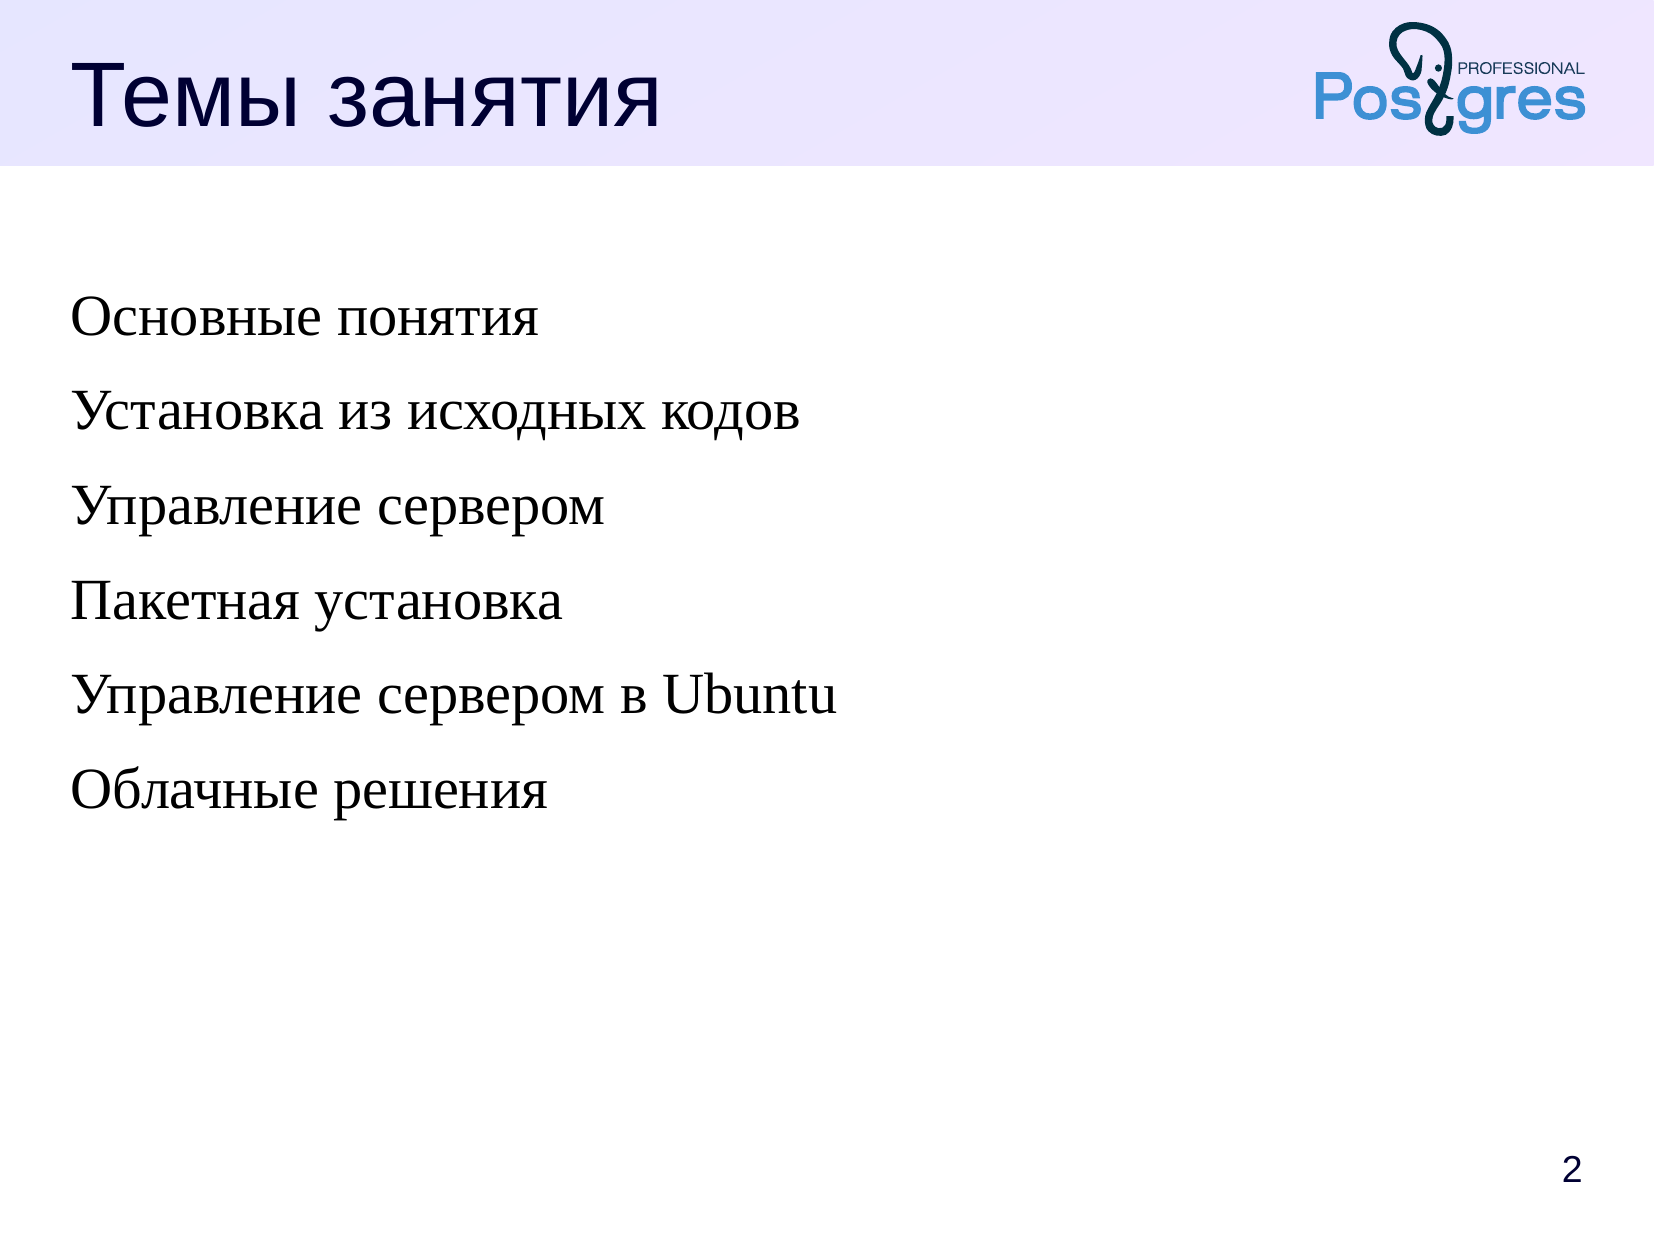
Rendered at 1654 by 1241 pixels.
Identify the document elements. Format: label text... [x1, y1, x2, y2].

list Основные понятия Установка из исходных кодов Управление сервером Пакетная установка Управление сервером в Ubuntu Облачные решения [70, 283, 1583, 1134]
title Темы занятия [70, 43, 1241, 147]
